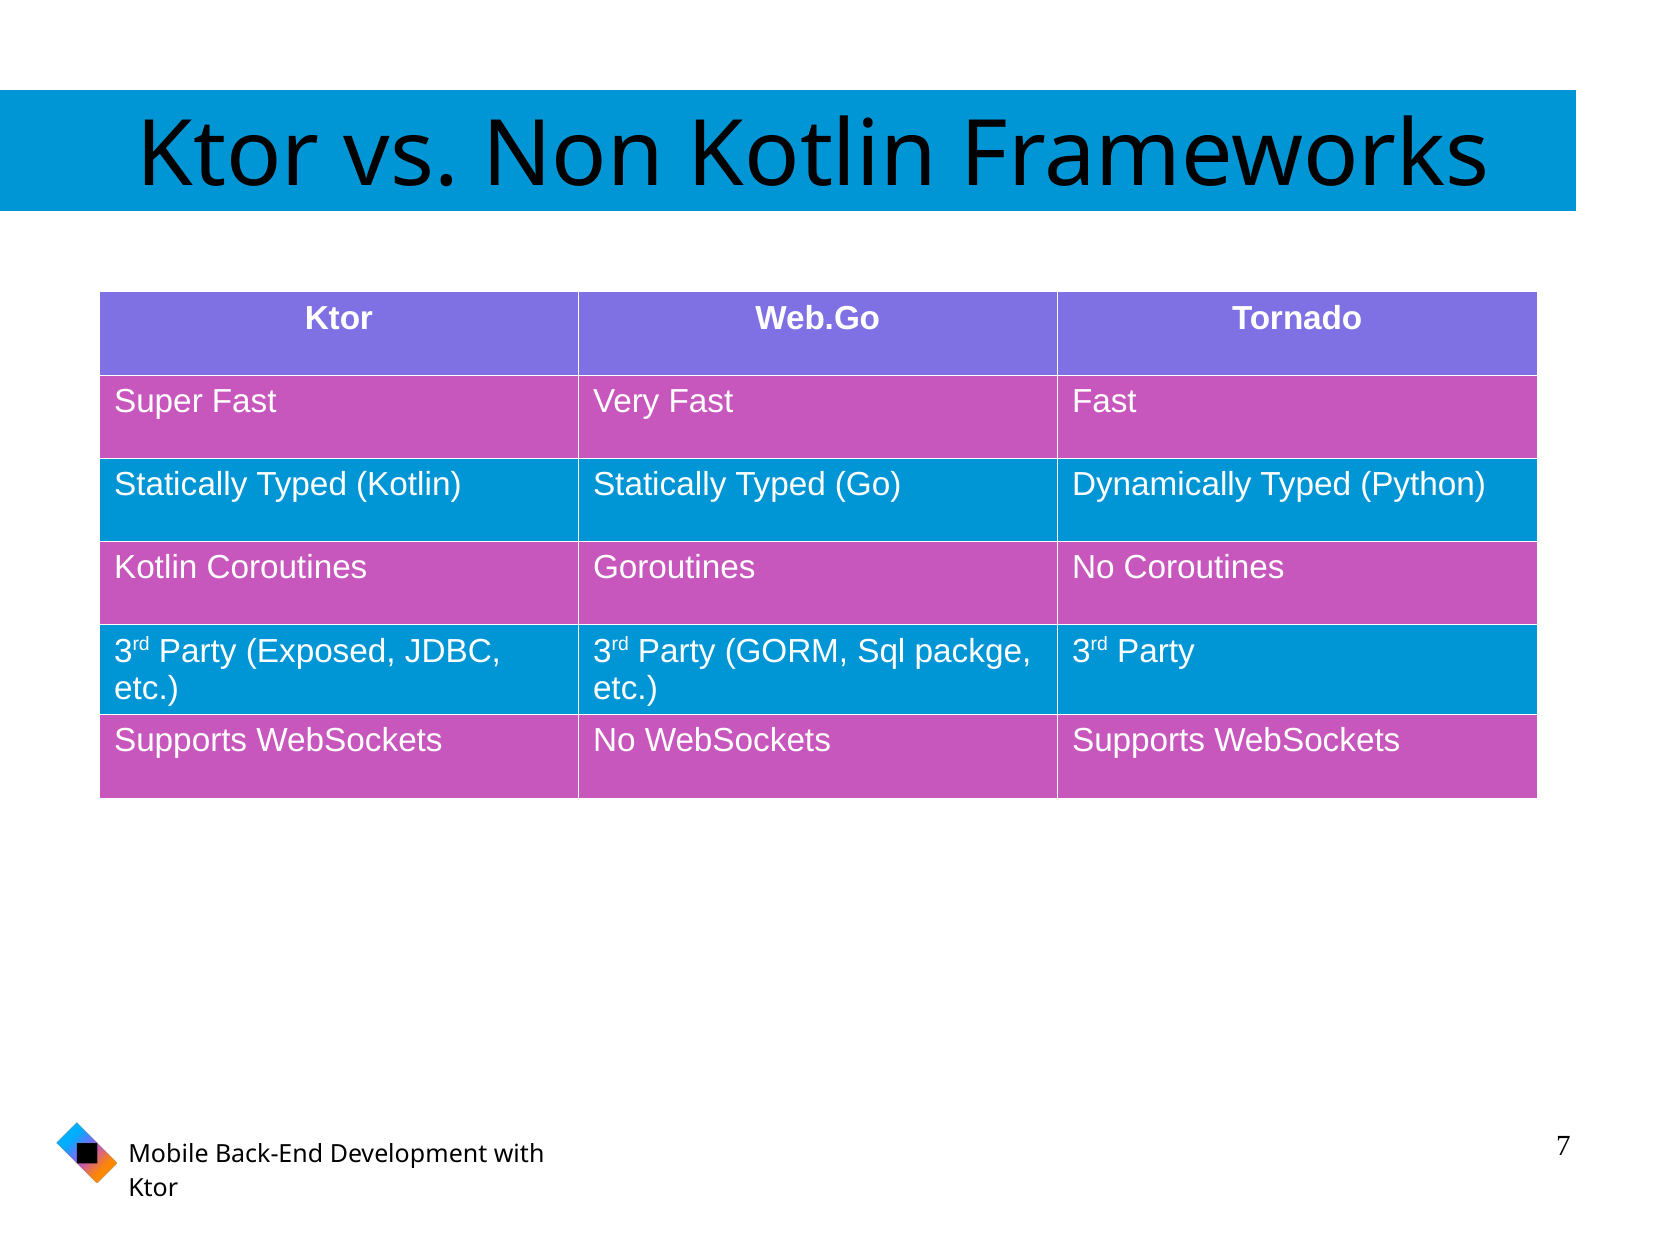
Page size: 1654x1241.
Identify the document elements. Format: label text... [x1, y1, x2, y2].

table_cell Statically Typed (Go) [579, 459, 1057, 541]
table_header Ktor [100, 292, 578, 375]
table_cell Supports WebSockets [1058, 715, 1537, 798]
table_cell Fast [1058, 376, 1537, 458]
text_box [1546, 90, 1576, 211]
table_header Web.Go [579, 292, 1057, 375]
table_header Tornado [1058, 292, 1537, 375]
table_cell No Coroutines [1058, 542, 1537, 624]
table_cell 3rd Party (Exposed, JDBC, etc.) [100, 625, 578, 714]
title Ktor vs. Non Kotlin Frameworks [82, 90, 1546, 211]
text_box Mobile Back-End Development with Ktor [113, 1128, 597, 1174]
table_cell Kotlin Coroutines [100, 542, 578, 624]
table_cell No WebSockets [579, 715, 1057, 798]
table_cell Supports WebSockets [100, 715, 578, 798]
table_cell Dynamically Typed (Python) [1058, 459, 1537, 541]
table_cell Statically Typed (Kotlin) [100, 459, 578, 541]
table_cell Super Fast [100, 376, 578, 458]
table_cell 3rd Party [1058, 625, 1537, 714]
text_box [0, 90, 82, 211]
table_cell Very Fast [579, 376, 1057, 458]
picture [56, 1122, 117, 1183]
table_cell 3rd Party (GORM, Sql packge, etc.) [579, 625, 1057, 714]
table_cell Goroutines [579, 542, 1057, 624]
